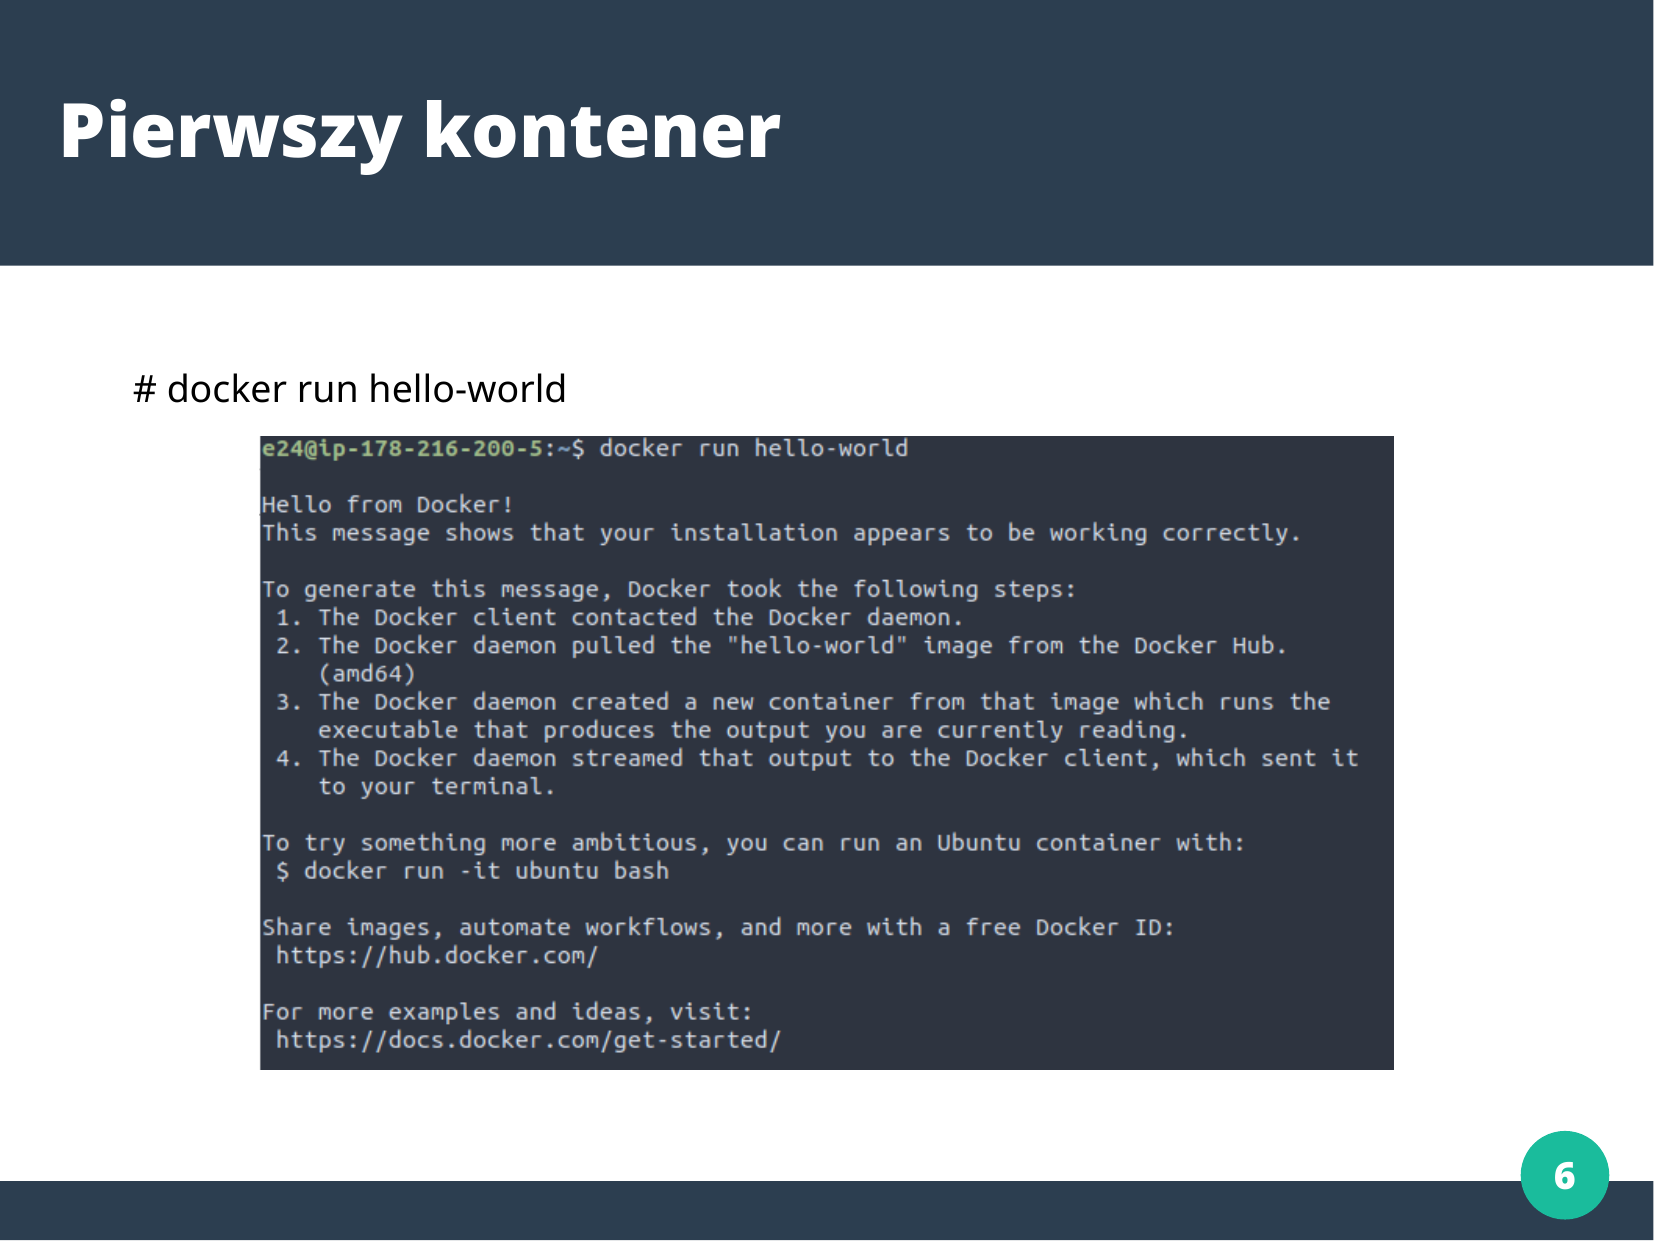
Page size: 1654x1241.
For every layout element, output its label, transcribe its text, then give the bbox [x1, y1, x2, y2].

title Pierwszy kontener [59, 49, 1595, 207]
picture [259, 436, 1394, 1070]
text_box # docker run hello-world [118, 355, 613, 414]
